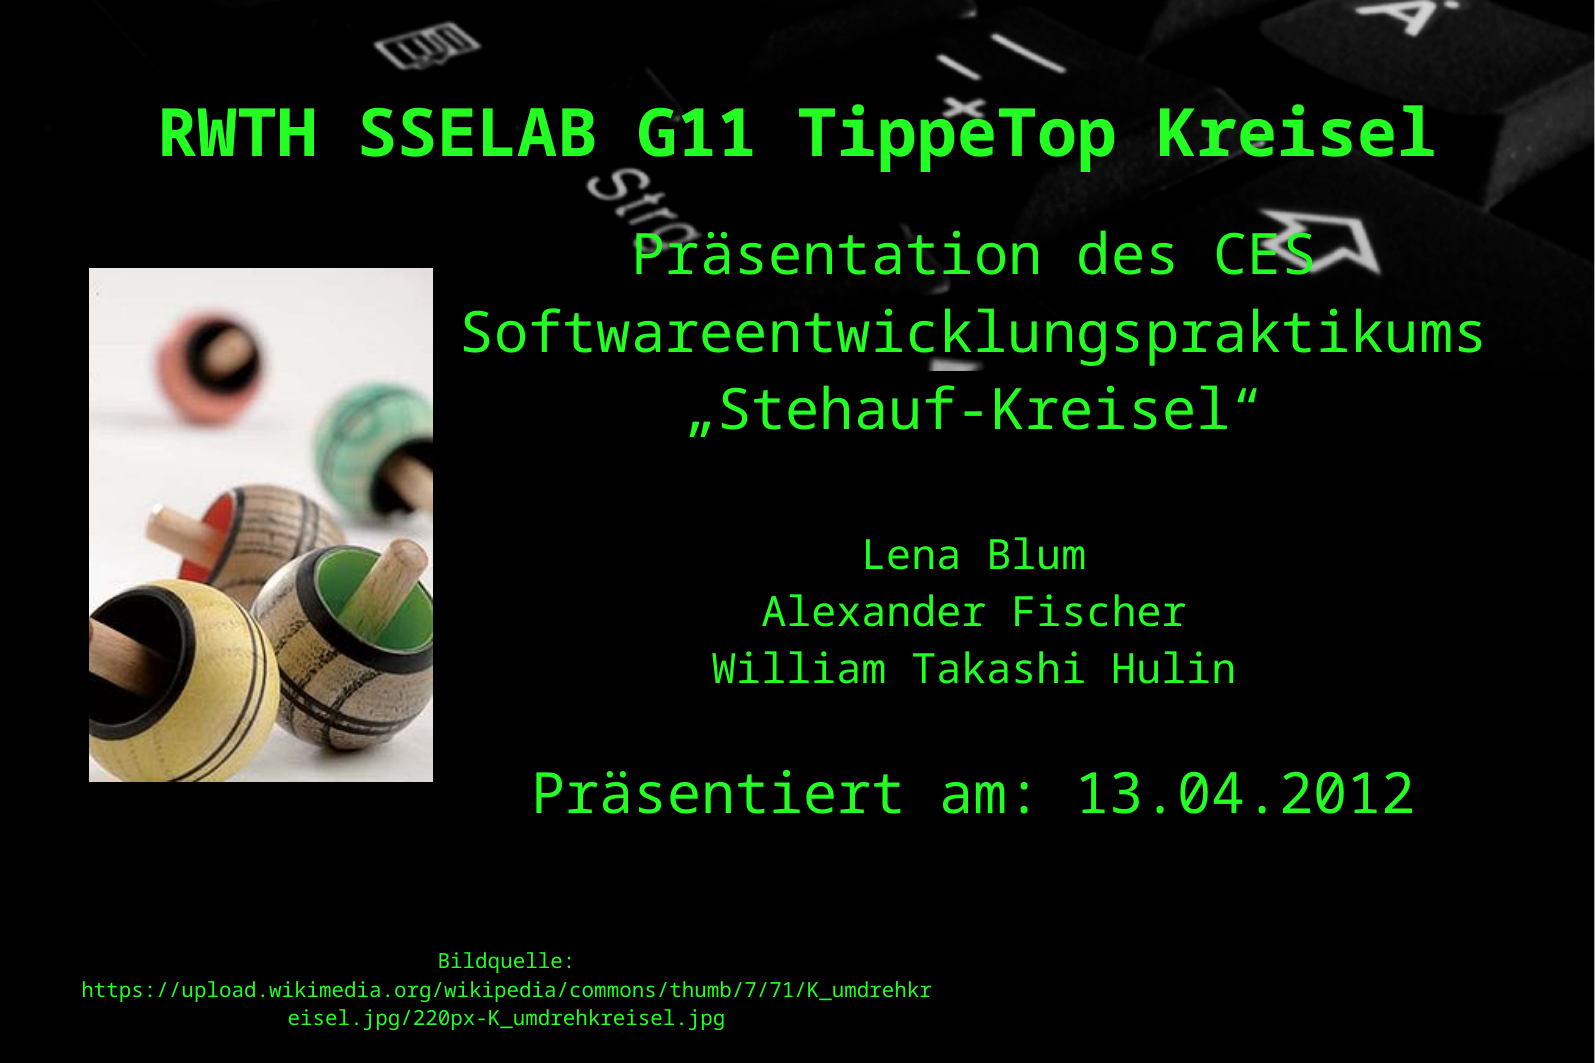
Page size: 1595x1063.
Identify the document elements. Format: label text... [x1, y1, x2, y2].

title RWTH SSELAB G11 TippeTop Kreisel [79, 42, 1515, 220]
subtitle Präsentation des CES Softwareentwicklungspraktikums „Stehauf-Kreisel“ Lena Blum Alexander Fischer William Takashi Hulin Präsentiert am: 13.04.2012 [432, 248, 1515, 951]
text_box Bildquelle: https://upload.wikimedia.org/wikipedia/commons/thumb/7/71/K_umdrehkreisel.jpg/220px-K_umdrehkreisel.jpg [79, 953, 934, 1025]
picture [0, 0, 1595, 1063]
